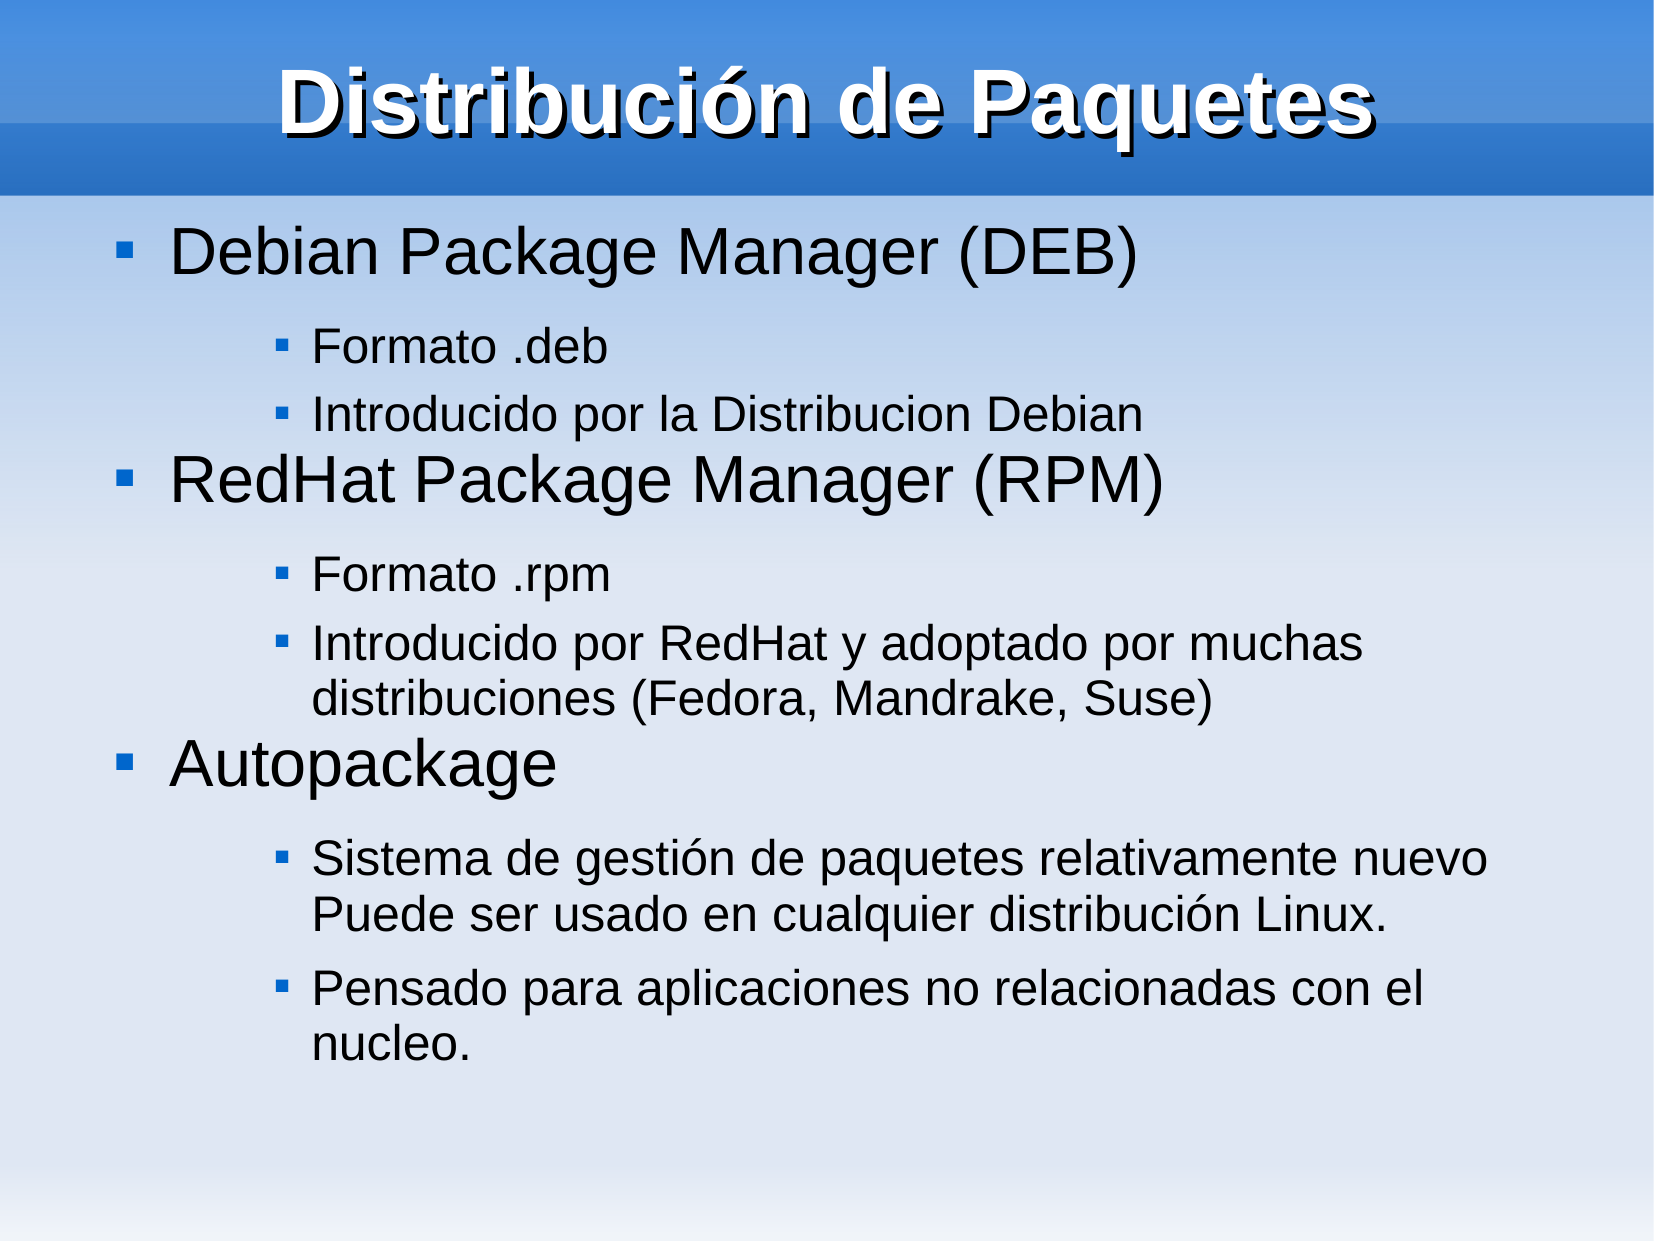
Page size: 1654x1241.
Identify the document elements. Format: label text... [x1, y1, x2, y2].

text_box Distribución de Paquetes [54, 33, 1601, 172]
list Debian Package Manager (DEB) Formato .deb Introducido por la Distribucion Debian RedHat Package Manager (RPM) Formato .rpm Introducido por RedHat y adoptado por muchas distribuciones (Fedora, Mandrake, Suse) Autopackage Sistema de gestión de paquetes relativamente nuevo Puede ser usado en cualquier distribución Linux. Pensado para aplicaciones no relacionadas con el nucleo. [83, 206, 1595, 1211]
picture [0, 0, 1654, 1241]
